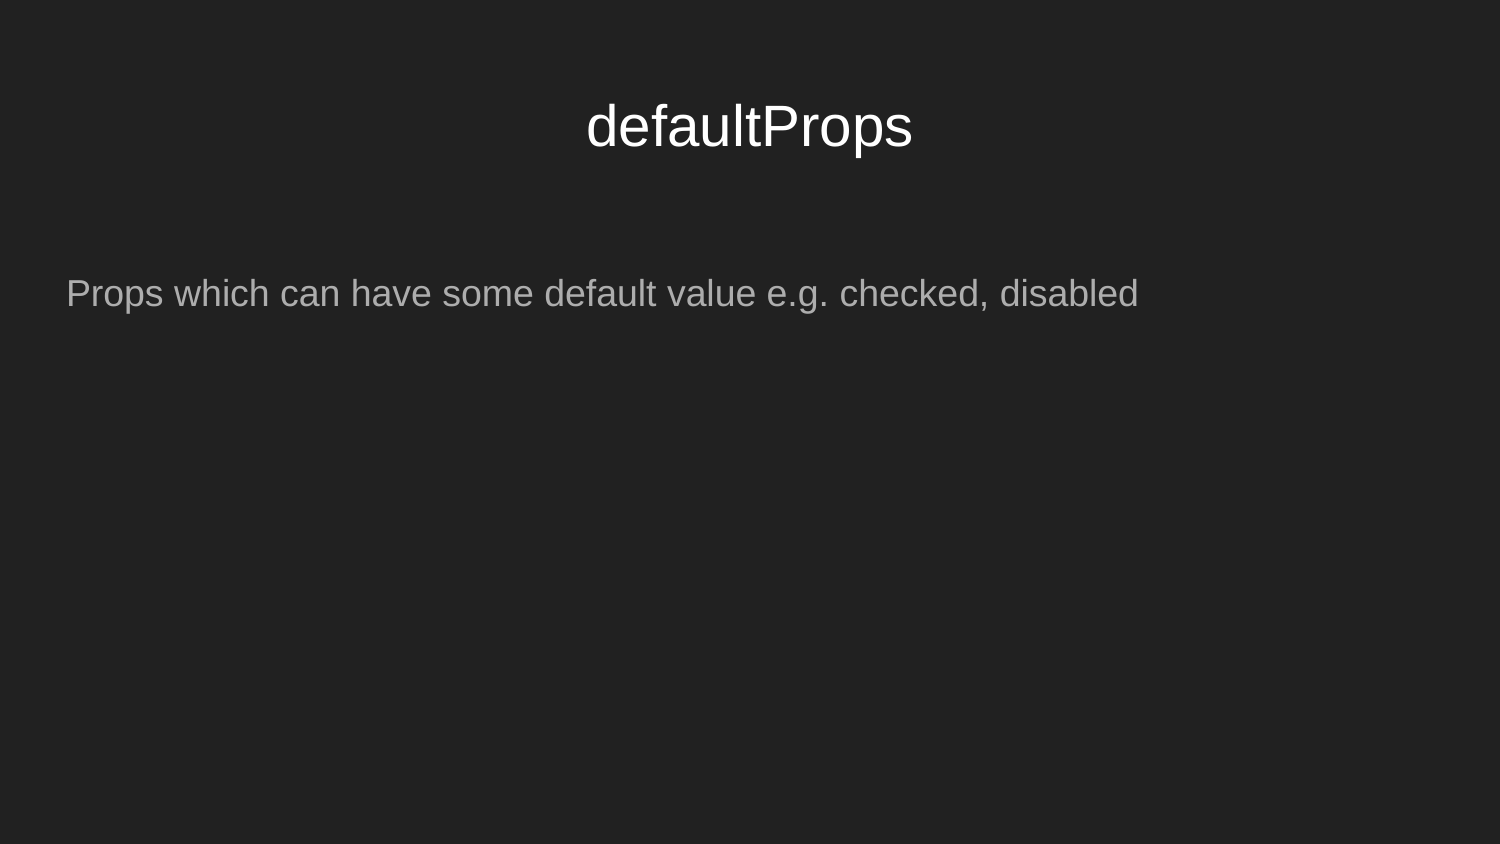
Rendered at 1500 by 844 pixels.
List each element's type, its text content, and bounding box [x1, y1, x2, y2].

title defaultProps [51, 72, 1449, 167]
list Props which can have some default value e.g. checked, disabled [51, 254, 1449, 750]
